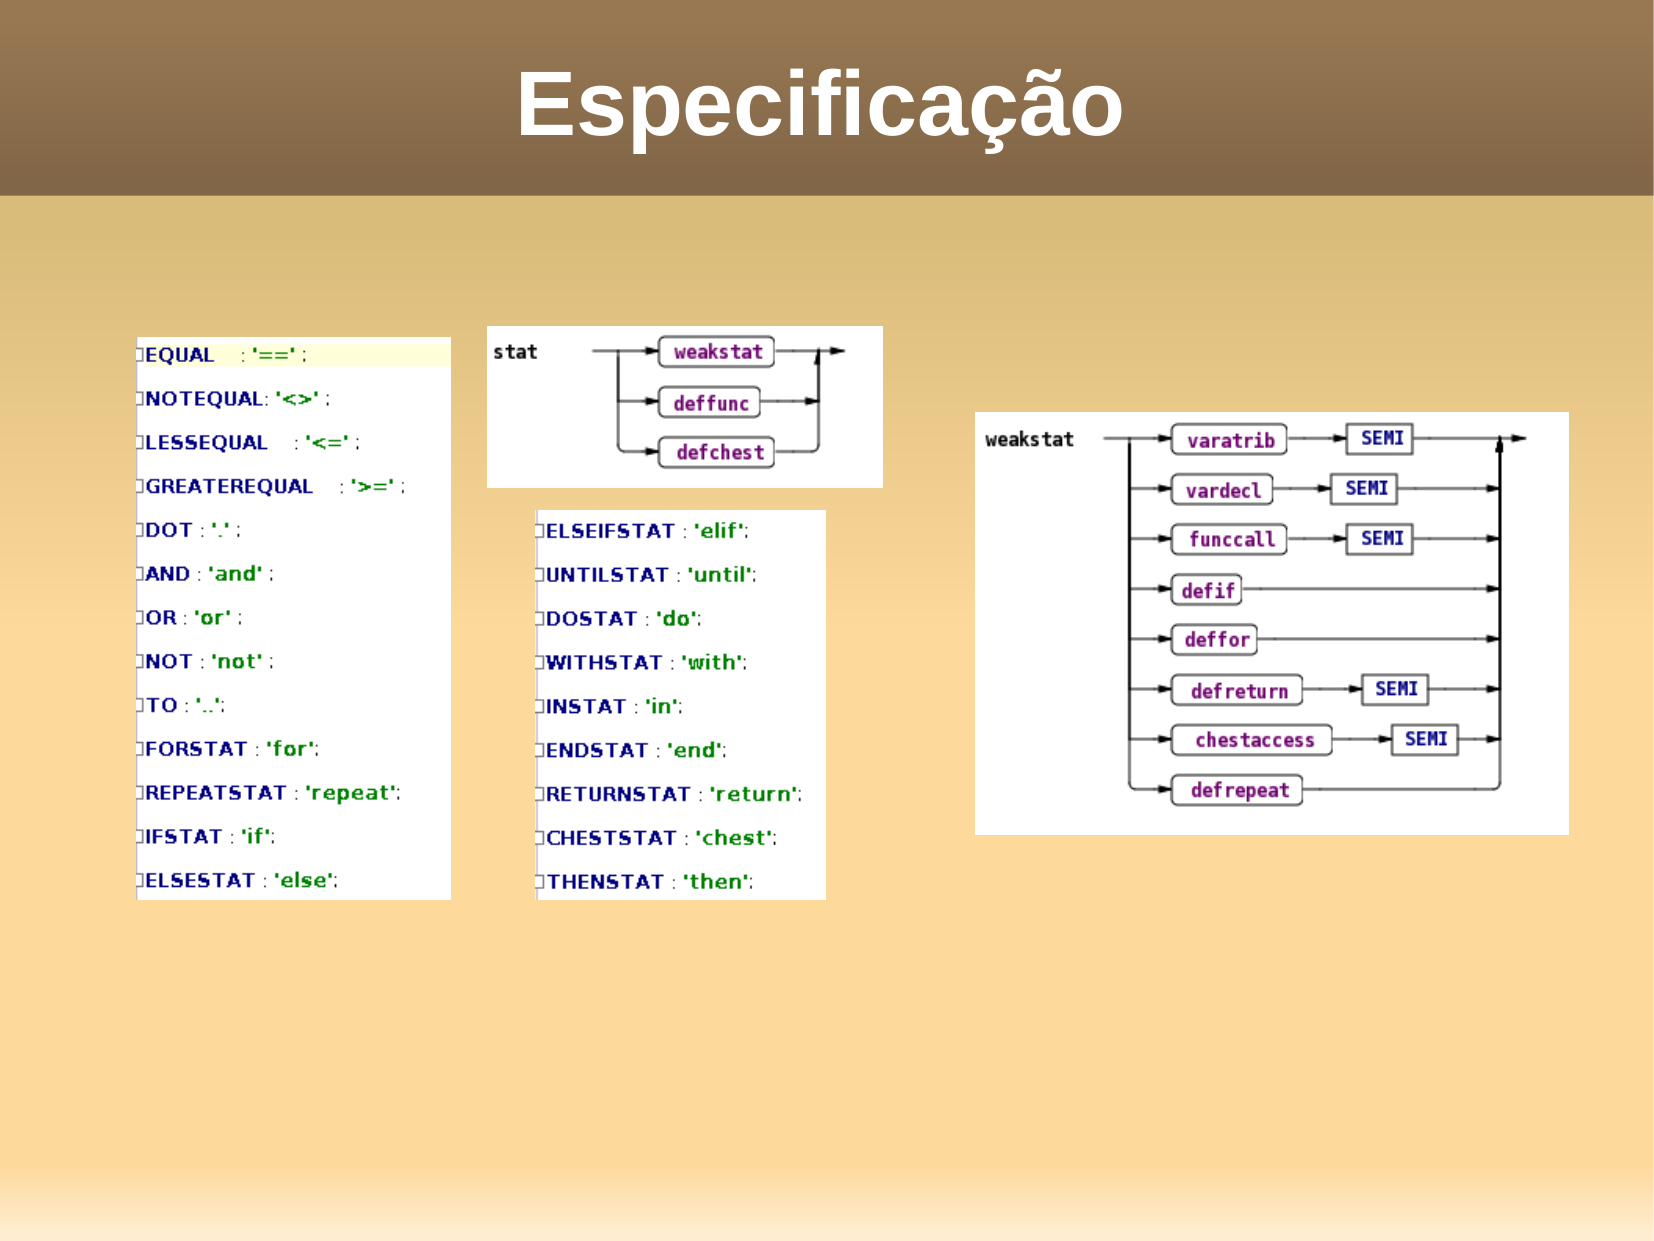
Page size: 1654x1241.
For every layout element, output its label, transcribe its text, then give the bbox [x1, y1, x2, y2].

picture [0, 0, 1654, 1241]
title Especificação [76, 7, 1565, 200]
